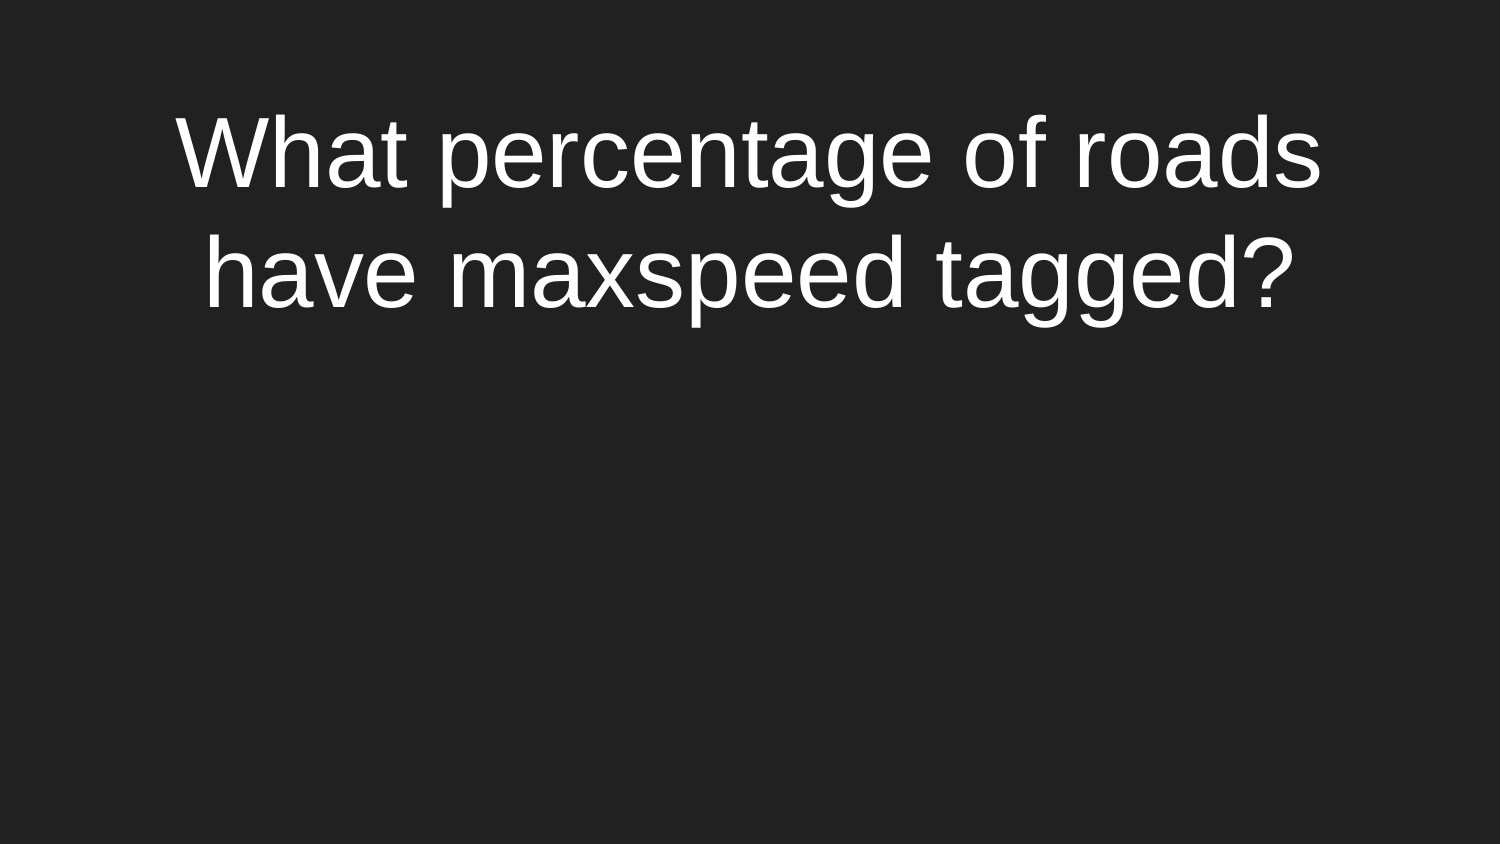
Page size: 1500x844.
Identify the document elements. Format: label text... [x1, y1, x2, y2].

title What percentage of roads have maxspeed tagged? [51, 72, 1449, 362]
